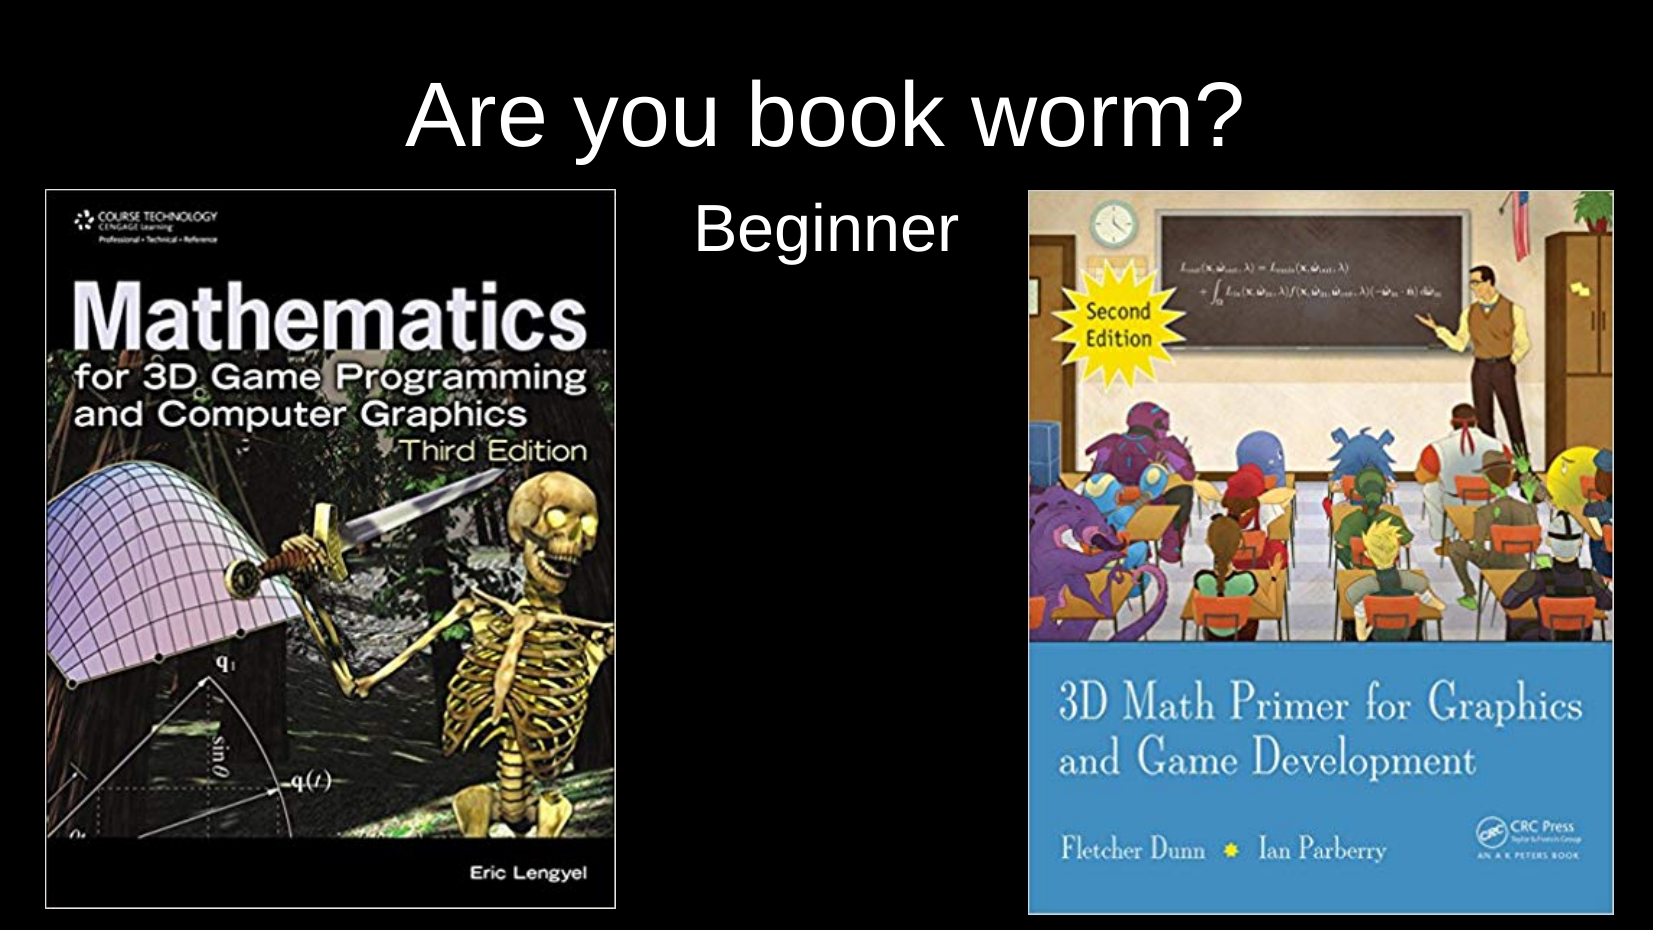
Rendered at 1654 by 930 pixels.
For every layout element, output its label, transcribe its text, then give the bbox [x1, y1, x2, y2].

picture [1028, 190, 1614, 916]
title Are you book worm? [82, 37, 1571, 165]
picture [45, 189, 616, 909]
subtitle Beginner [82, 165, 1571, 293]
